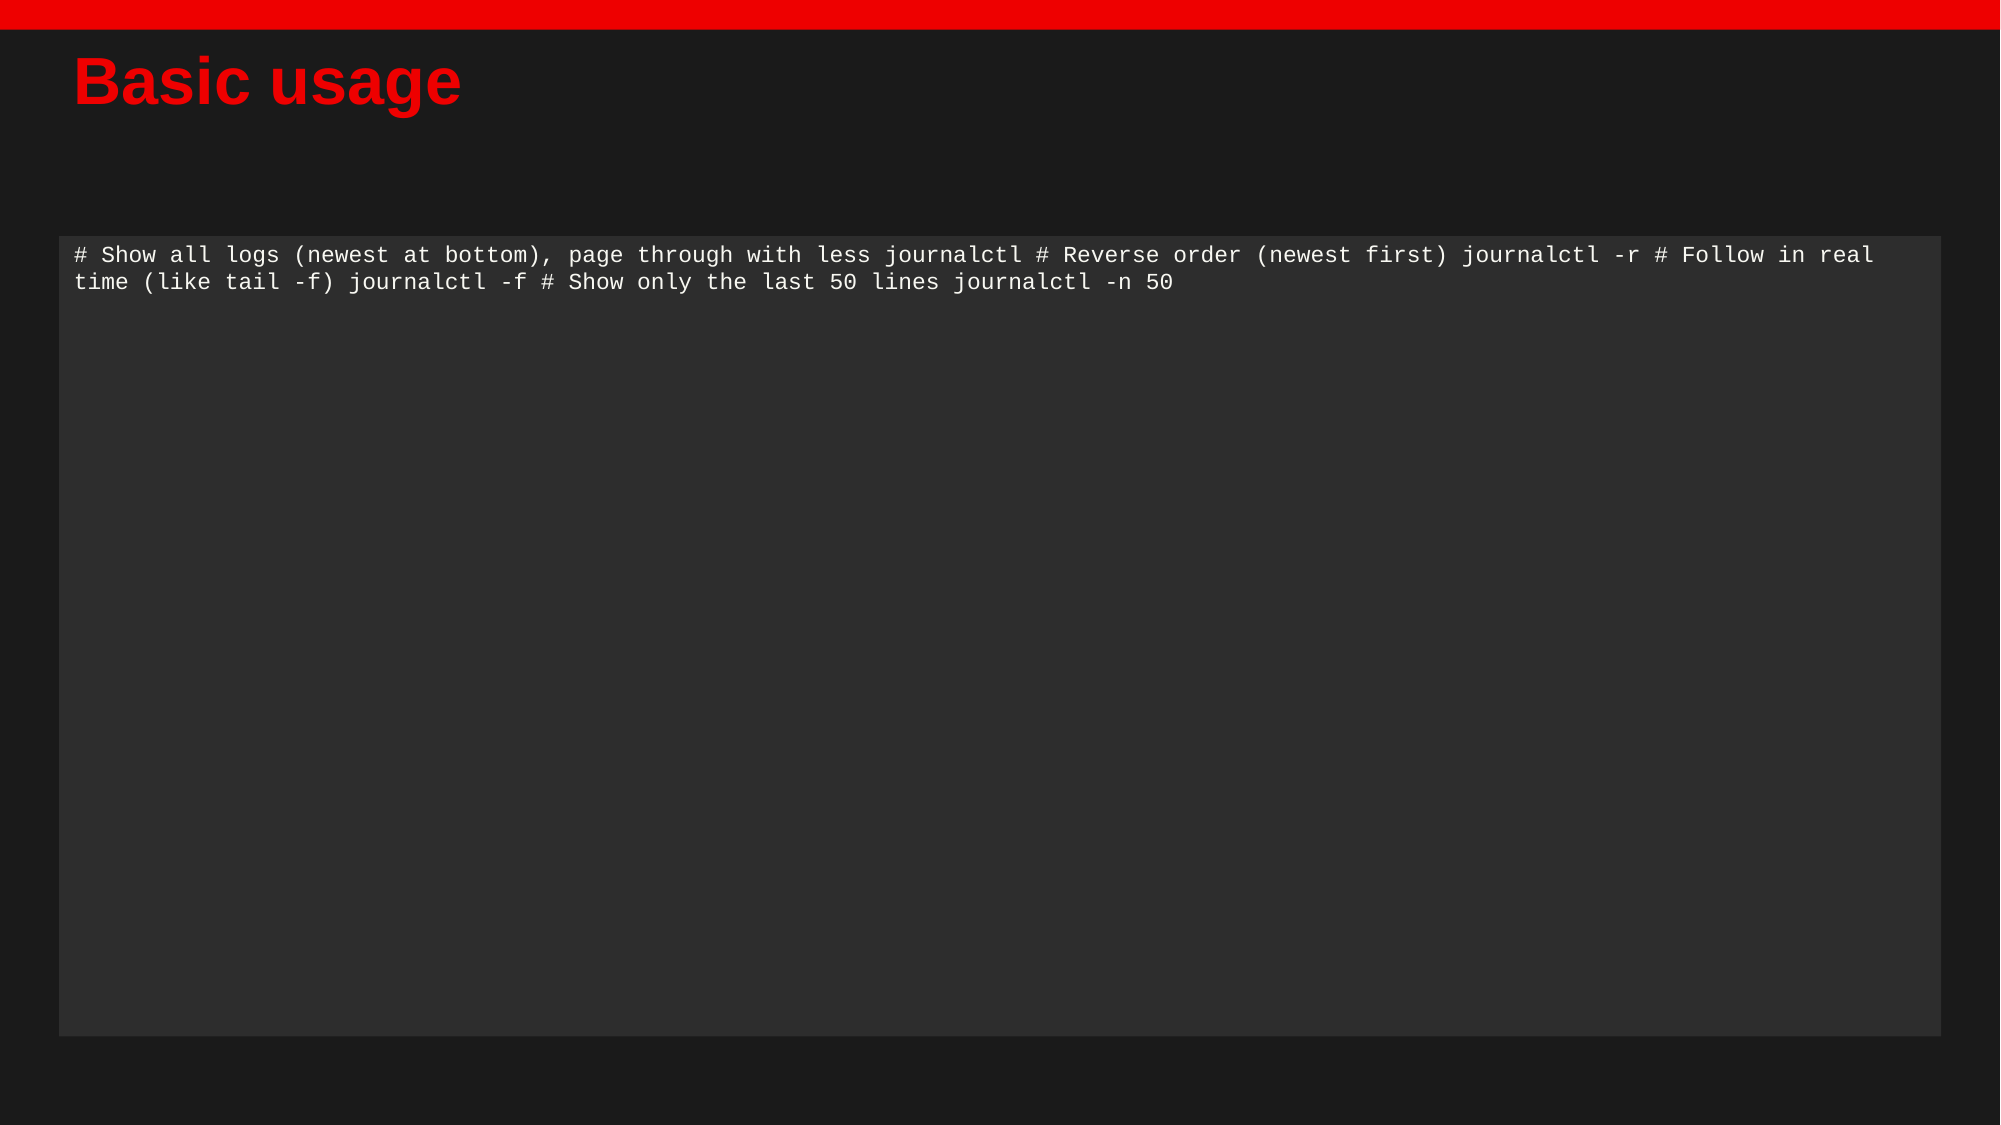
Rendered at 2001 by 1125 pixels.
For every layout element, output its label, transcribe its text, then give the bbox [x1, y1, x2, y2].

text_box # Show all logs (newest at bottom), page through with less journalctl # Reverse order (newest first) journalctl -r # Follow in real time (like tail -f) journalctl -f # Show only the last 50 lines journalctl -n 50 [59, 236, 1942, 1037]
text_box Basic usage [59, 36, 1942, 208]
text_box [0, 0, 2001, 30]
